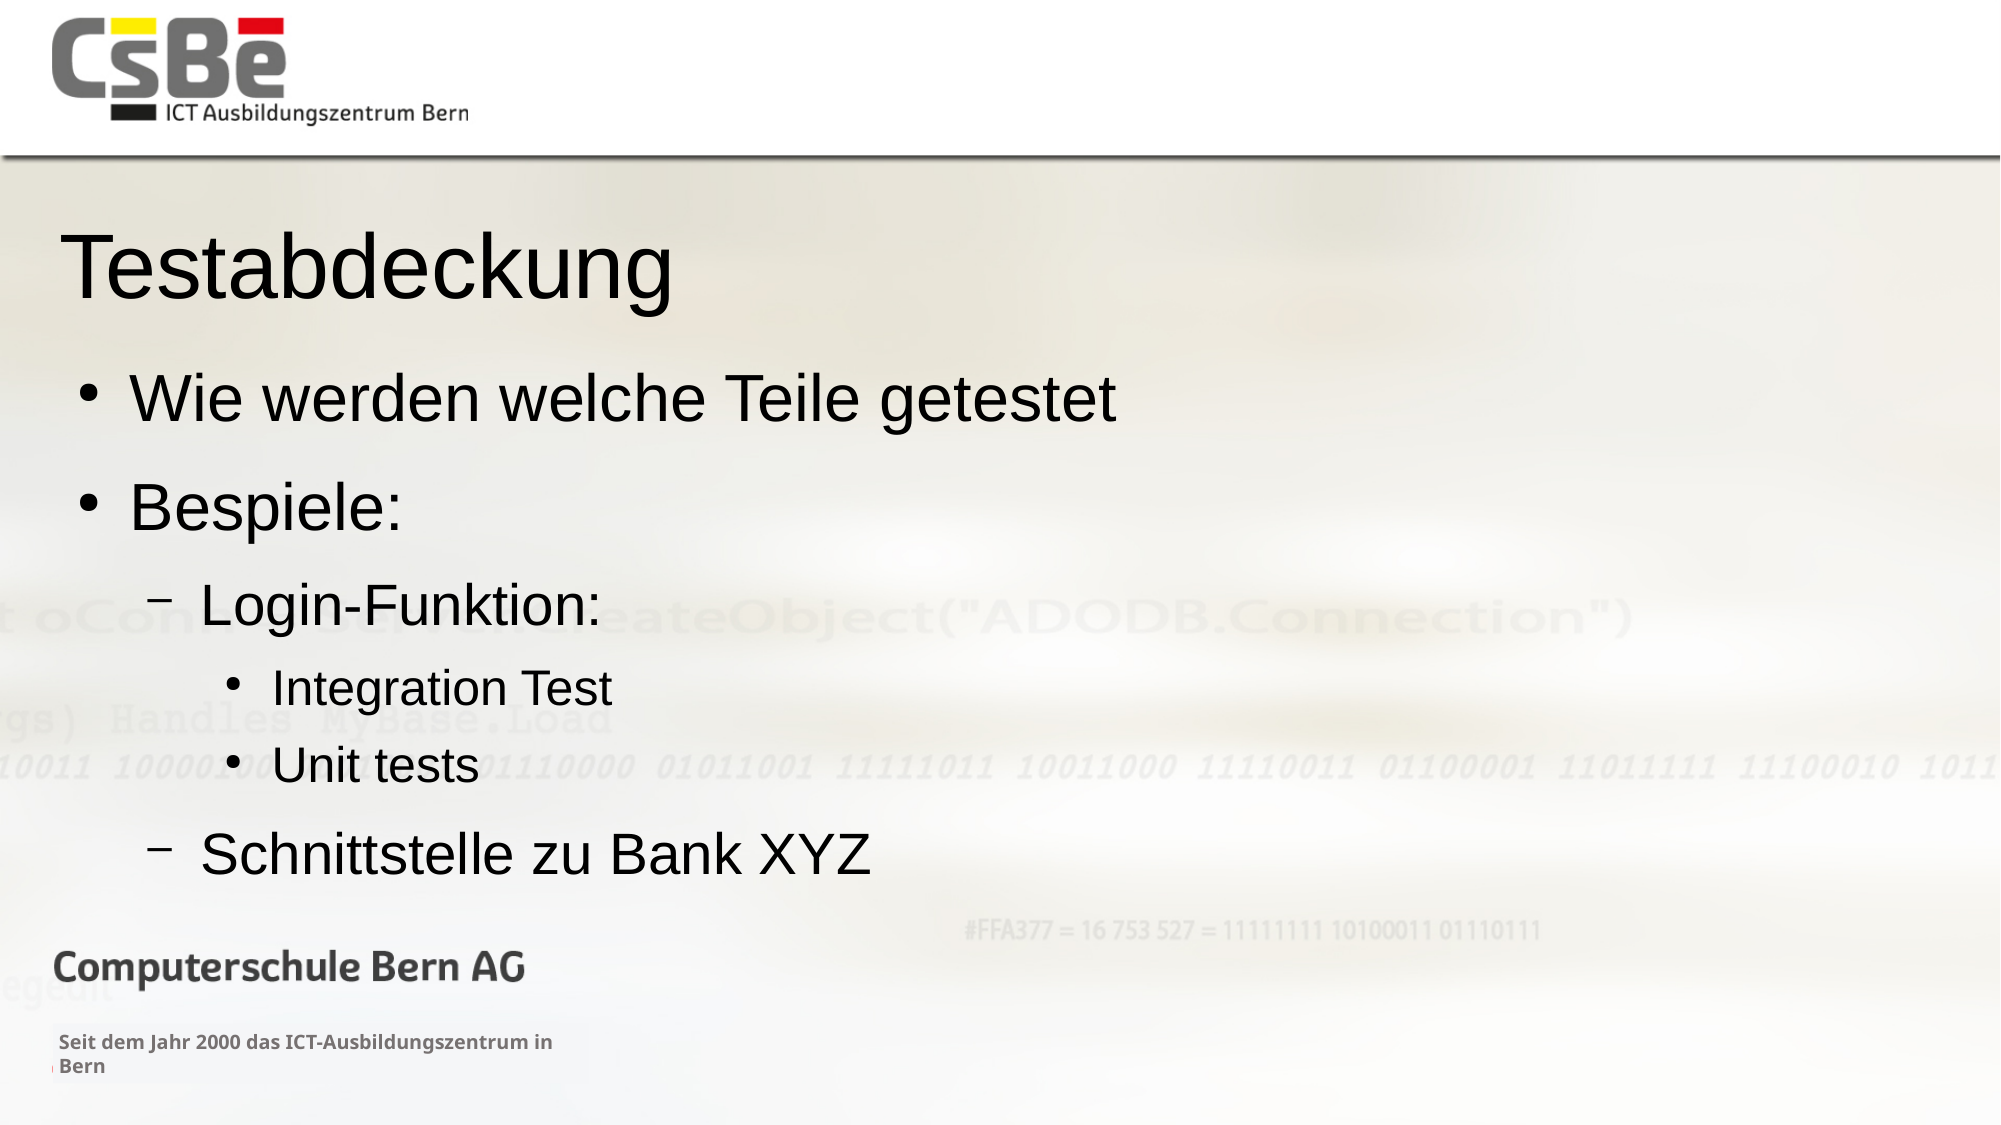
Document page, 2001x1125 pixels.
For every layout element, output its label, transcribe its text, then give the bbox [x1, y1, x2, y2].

picture [0, 0, 2001, 1125]
list Wie werden welche Teile getestet Bespiele: Login-Funktion: Integration Test Unit tests Schnittstelle zu Bank XYZ [59, 355, 1920, 909]
list Testabdeckung [59, 206, 1920, 355]
